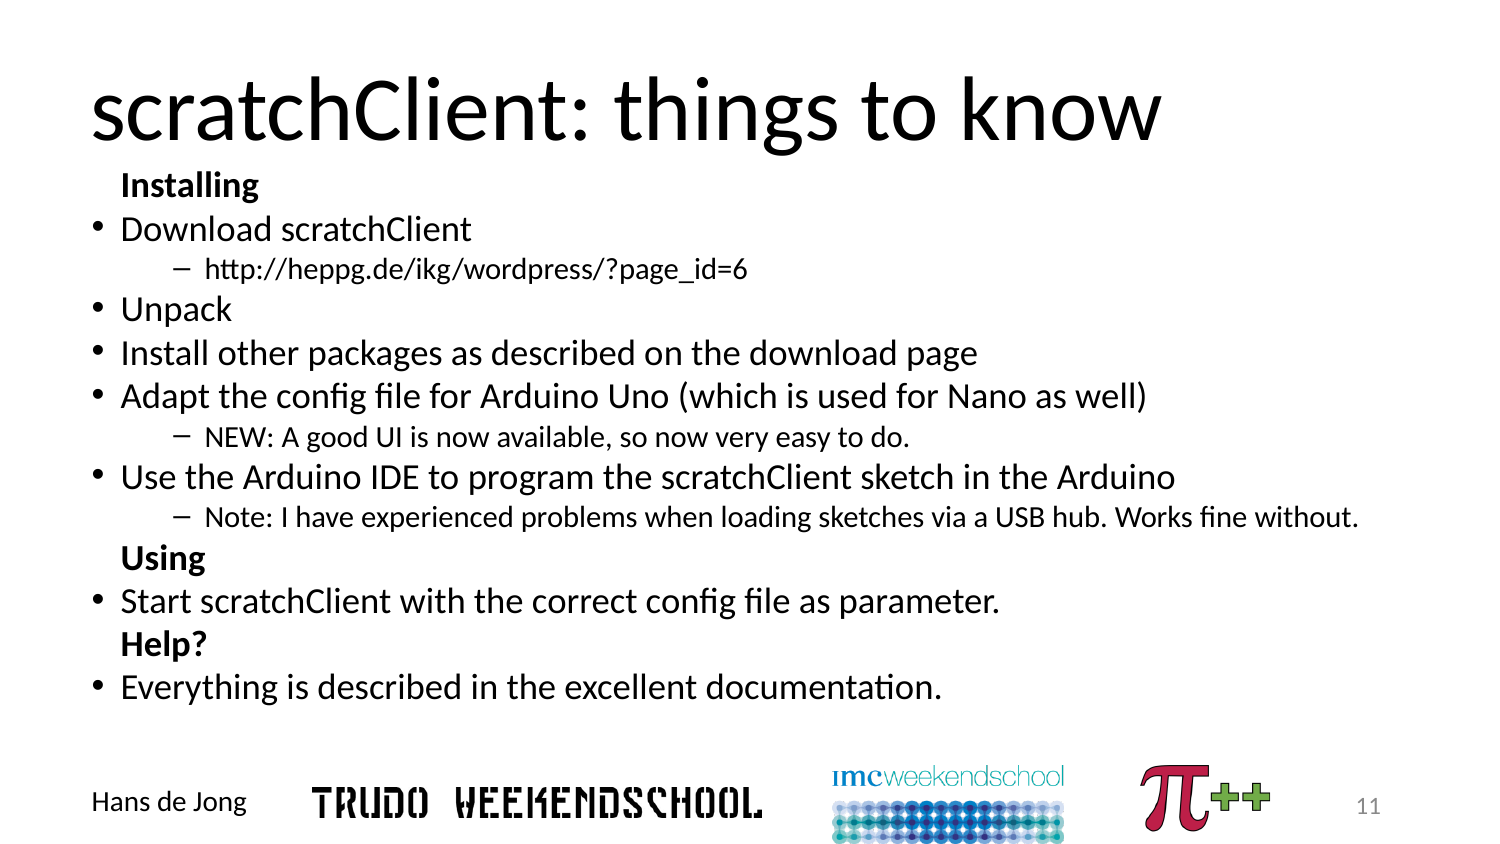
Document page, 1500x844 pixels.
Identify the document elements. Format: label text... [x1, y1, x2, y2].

title scratchClient: things to know [75, 33, 1426, 175]
text_box 11 [1340, 782, 1426, 827]
list Installing Download scratchClient http://heppg.de/ikg/wordpress/?page_id=6 Unpack Install other packages as described on the download page Adapt the config file for Arduino Uno (which is used for Nano as well) NEW: A good UI is now available, so now very easy to do. Use the Arduino IDE to program the scratchClient sketch in the Arduino Note: I have experienced problems when loading sketches via a USB hub. Works fine without. Using Start scratchClient with the correct config file as parameter. Help? Everything is described in the excellent documentation. [76, 161, 1400, 742]
